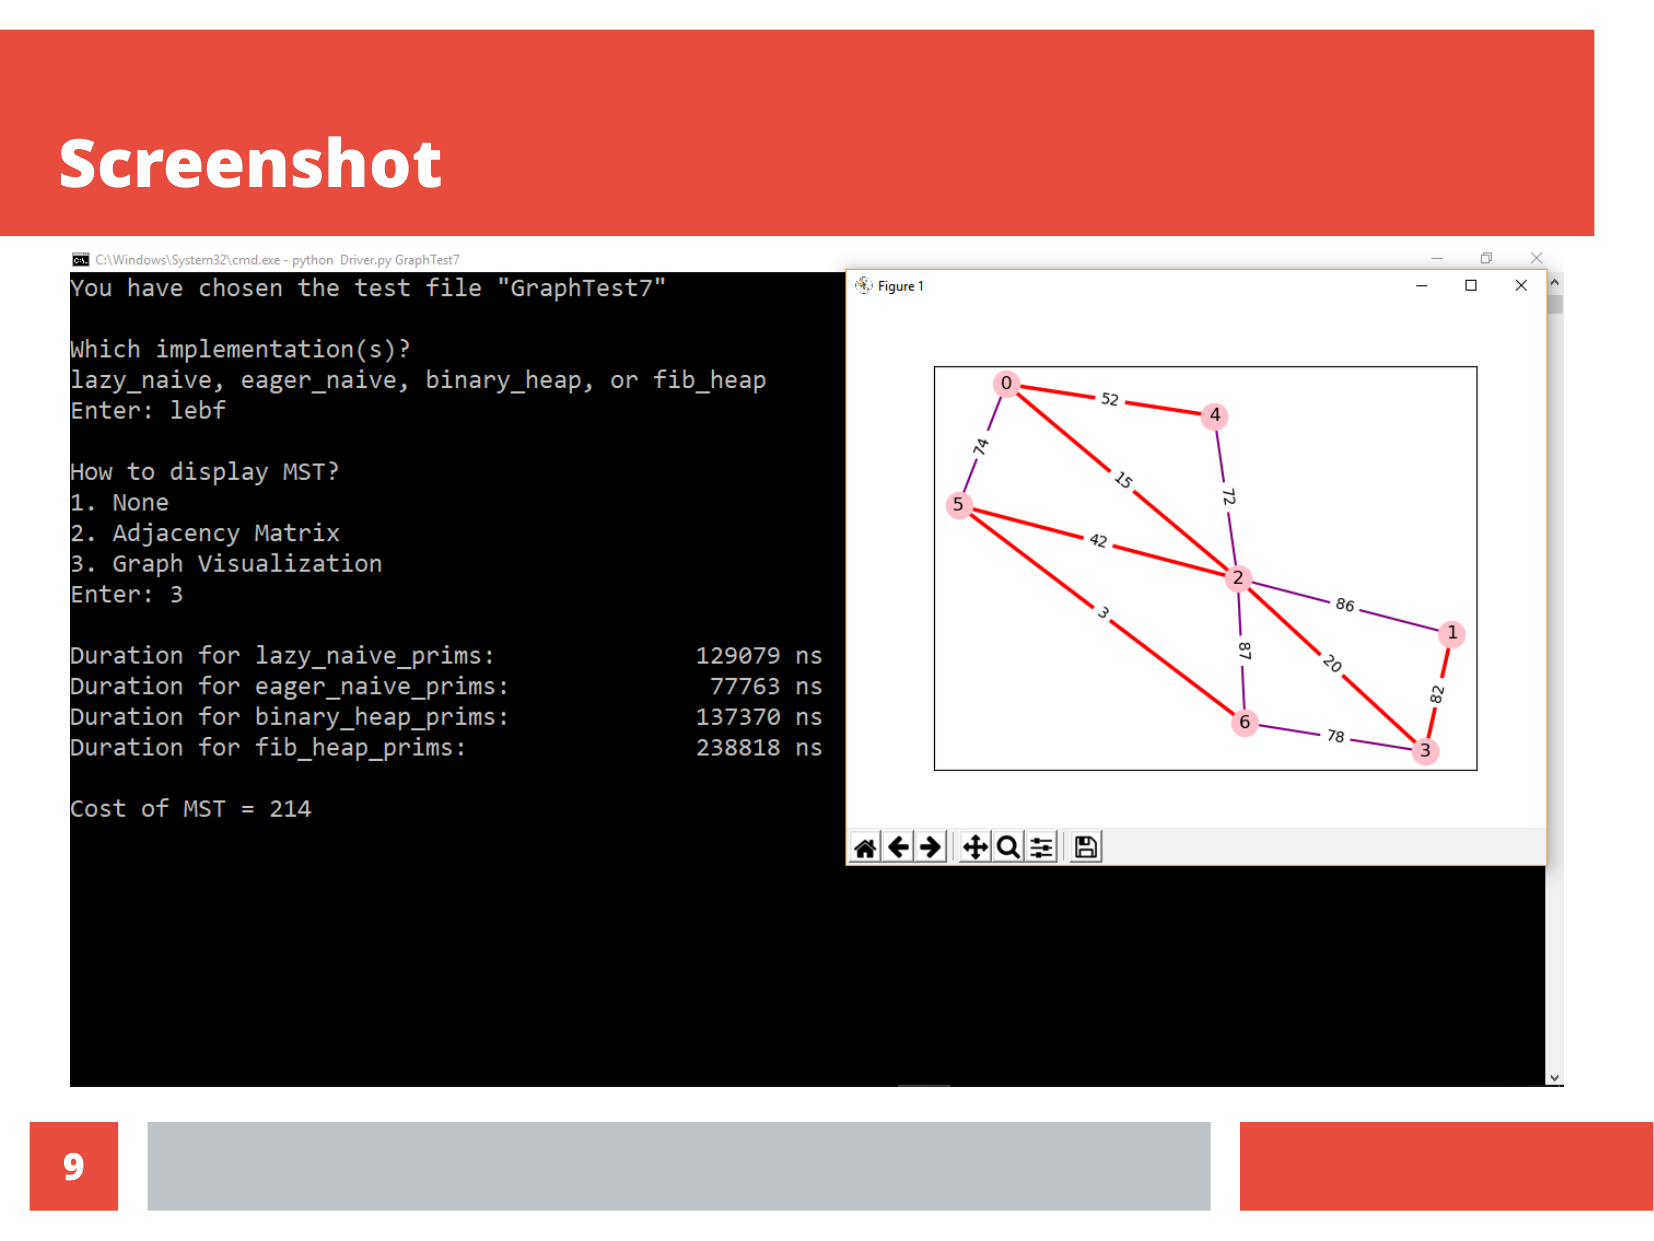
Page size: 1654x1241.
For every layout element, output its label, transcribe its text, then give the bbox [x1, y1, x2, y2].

title Screenshot [59, 59, 1595, 207]
picture [70, 247, 1564, 1087]
